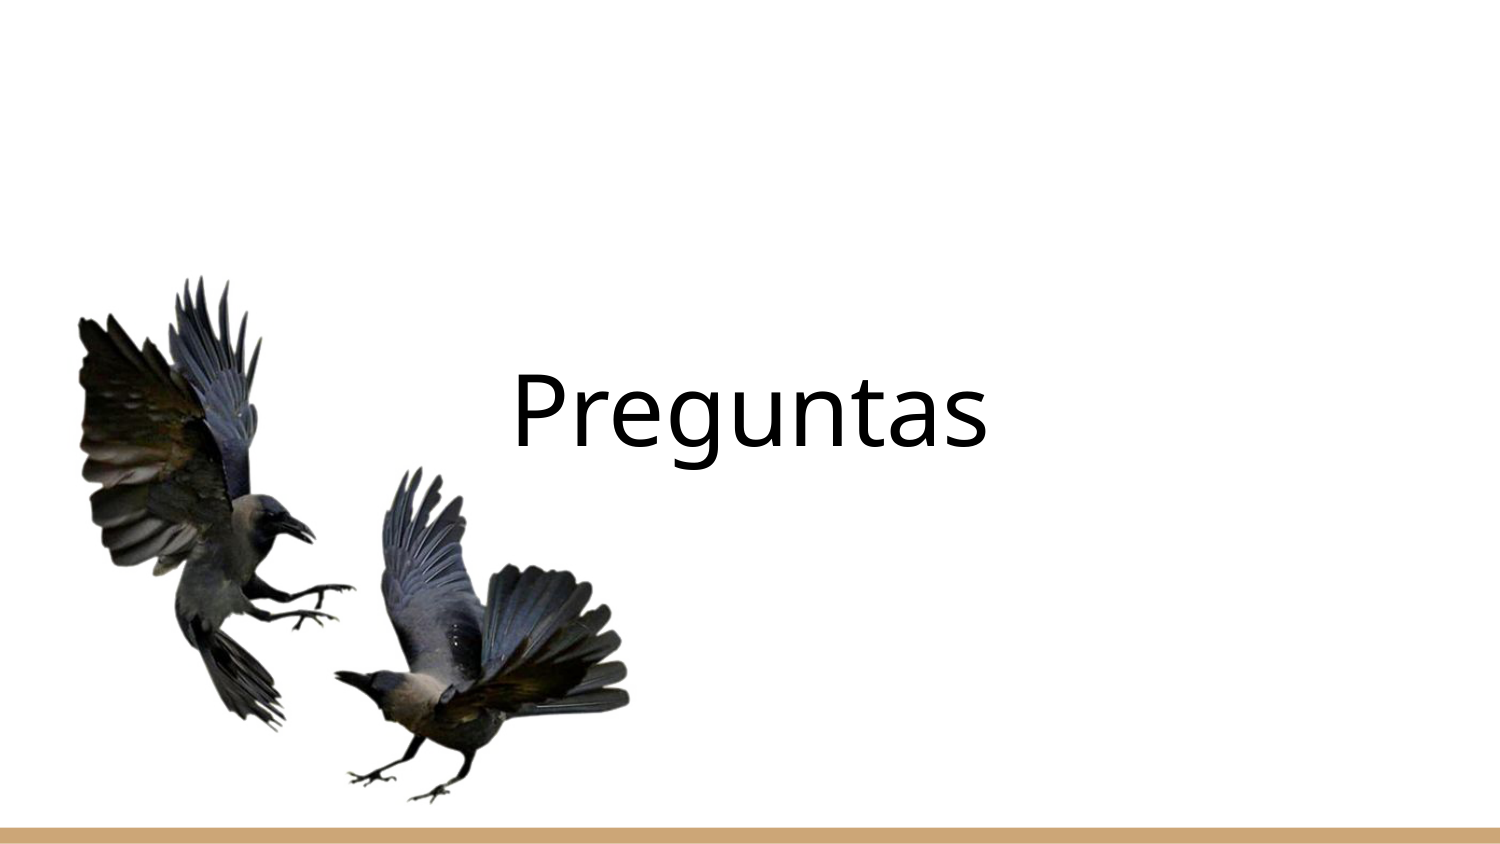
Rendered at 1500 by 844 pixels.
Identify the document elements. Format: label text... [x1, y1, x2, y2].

title Preguntas [267, 71, 1233, 743]
picture [50, 236, 658, 844]
